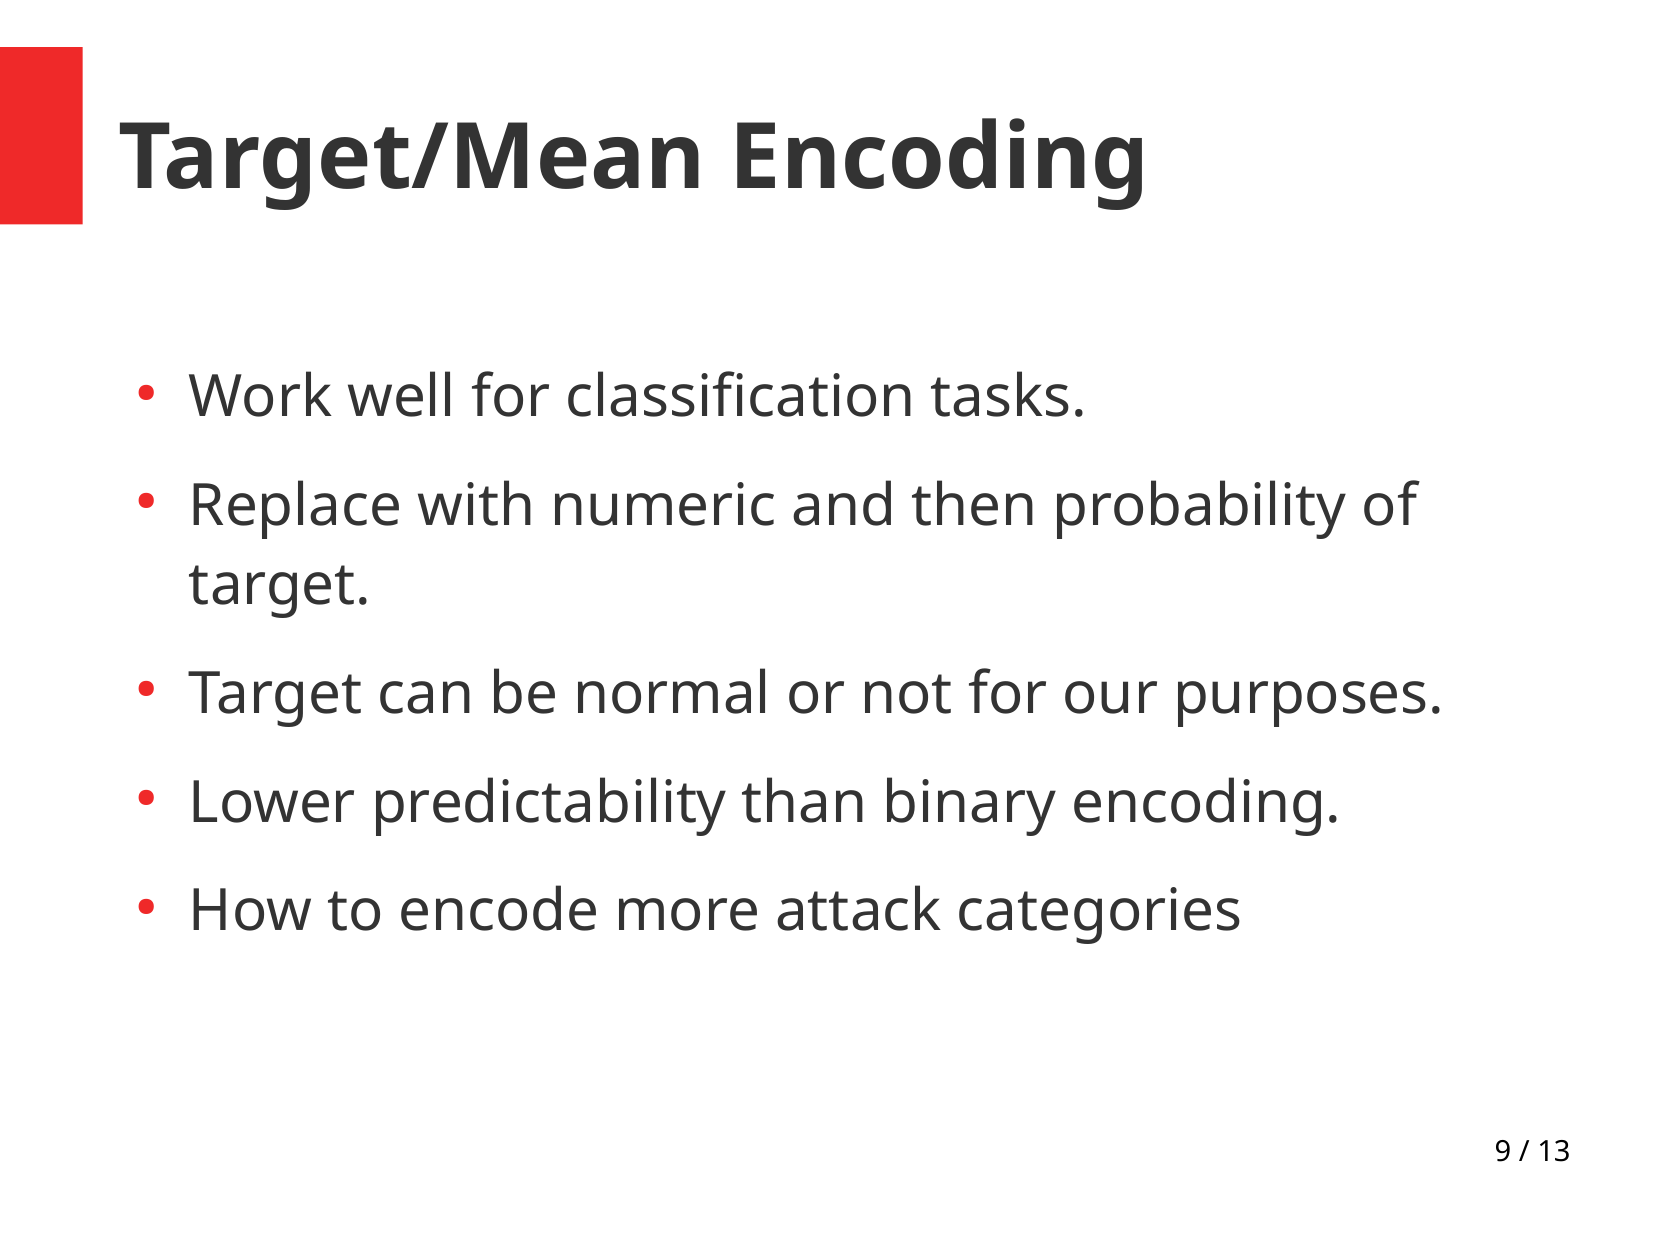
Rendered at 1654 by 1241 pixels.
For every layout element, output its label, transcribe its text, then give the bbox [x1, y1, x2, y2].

list Work well for classification tasks. Replace with numeric and then probability of target. Target can be normal or not for our purposes. Lower predictability than binary encoding. How to encode more attack categories [118, 354, 1536, 1074]
title Target/Mean Encoding [118, 49, 1571, 257]
